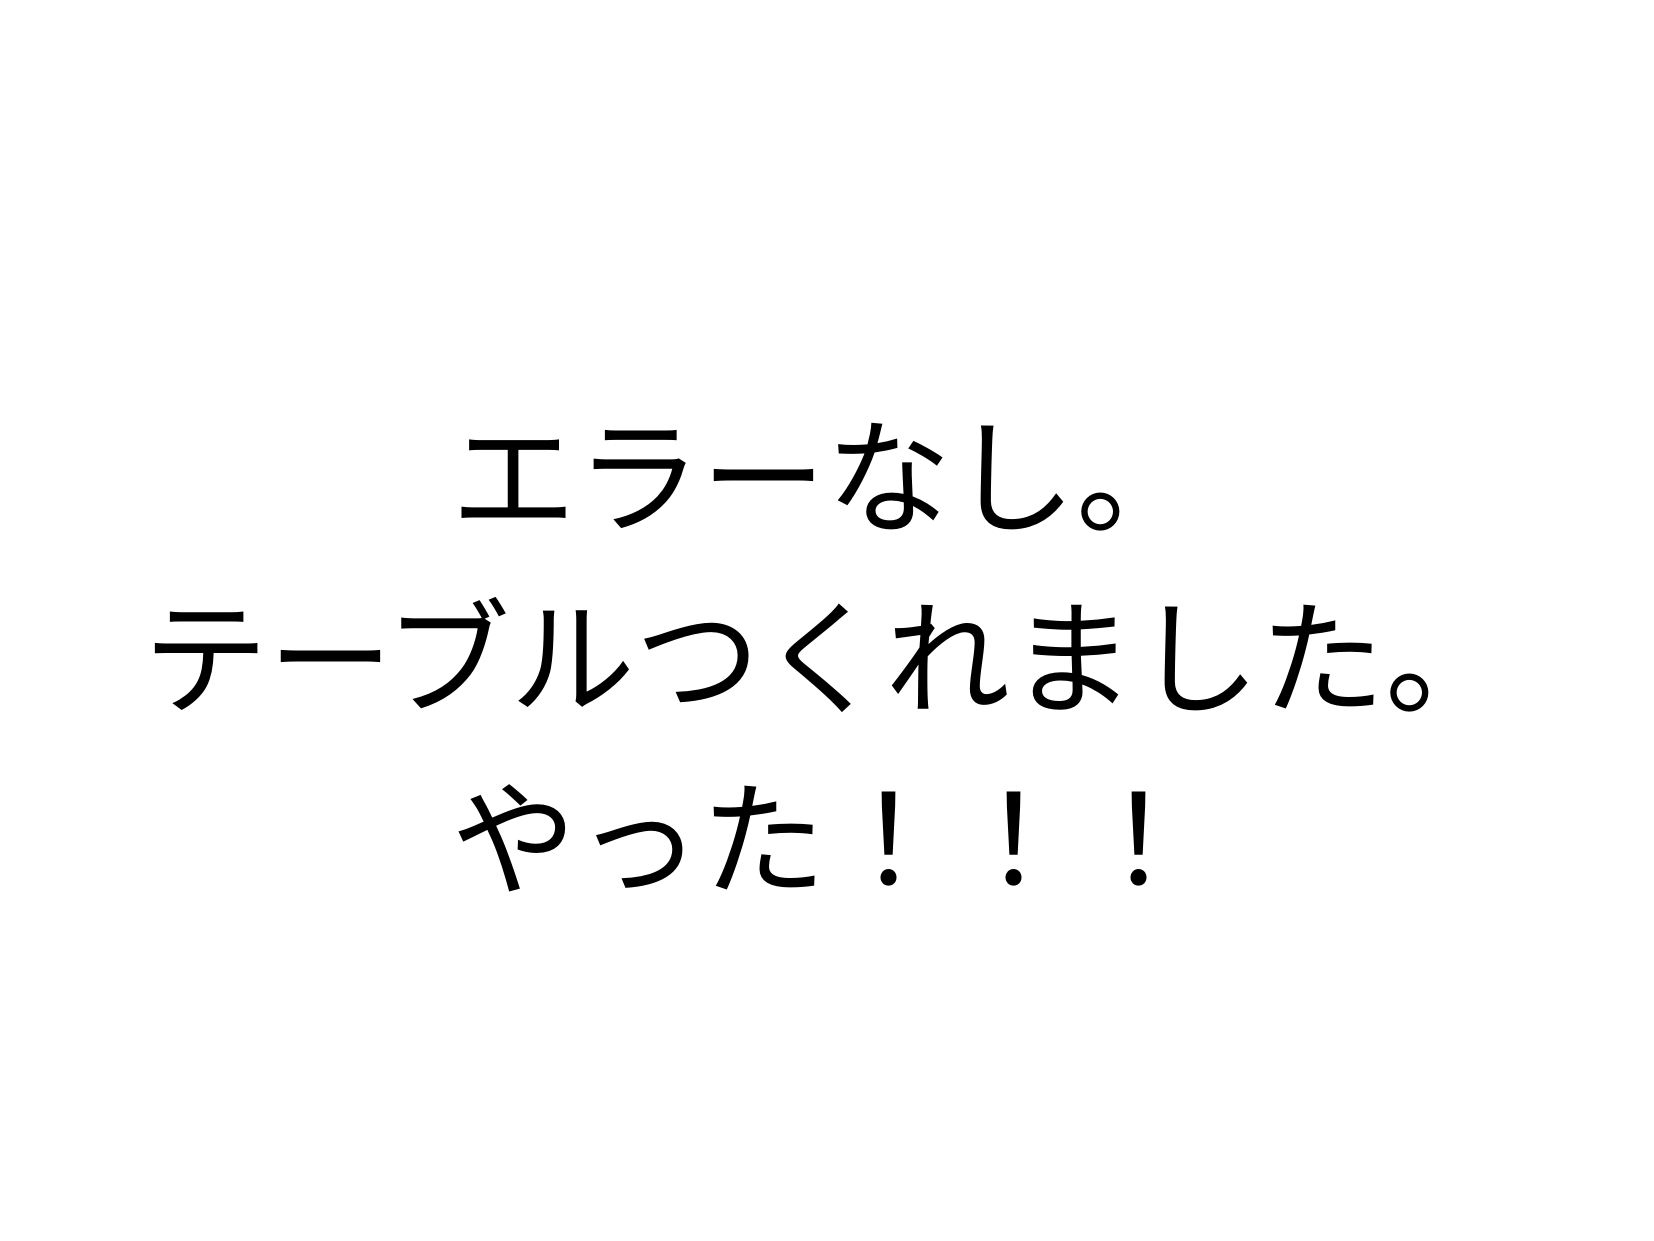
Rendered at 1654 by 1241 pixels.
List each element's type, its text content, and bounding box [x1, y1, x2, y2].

subtitle エラーなし。 テーブルつくれました。 やった！！！ [82, 290, 1571, 1010]
